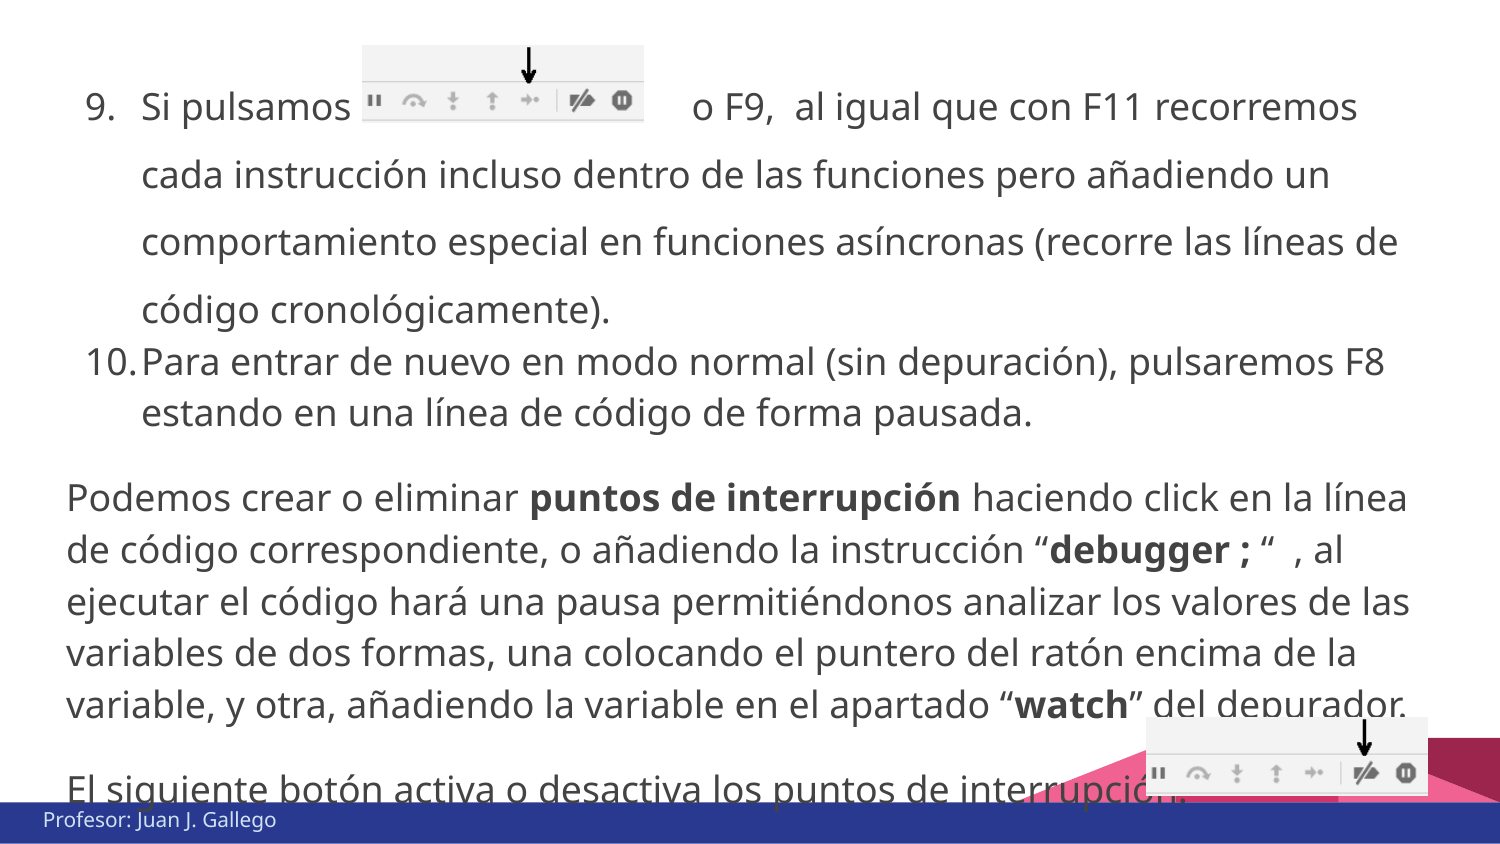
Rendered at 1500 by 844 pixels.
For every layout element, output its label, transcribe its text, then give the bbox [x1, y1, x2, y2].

picture [1146, 717, 1428, 796]
list Si pulsamos o F9, al igual que con F11 recorremos cada instrucción incluso dentro de las funciones pero añadiendo un comportamiento especial en funciones asíncronas (recorre las líneas de código cronológicamente). Para entrar de nuevo en modo normal (sin depuración), pulsaremos F8 estando en una línea de código de forma pausada. Podemos crear o eliminar puntos de interrupción haciendo click en la línea de código correspondiente, o añadiendo la instrucción “debugger ; “ , al ejecutar el código hará una pausa permitiéndonos analizar los valores de las variables de dos formas, una colocando el puntero del ratón encima de la variable, y otra, añadiendo la variable en el apartado “watch” del depurador. El siguiente botón activa o desactiva los puntos de interrupción. [51, 45, 1449, 750]
picture [362, 45, 644, 124]
